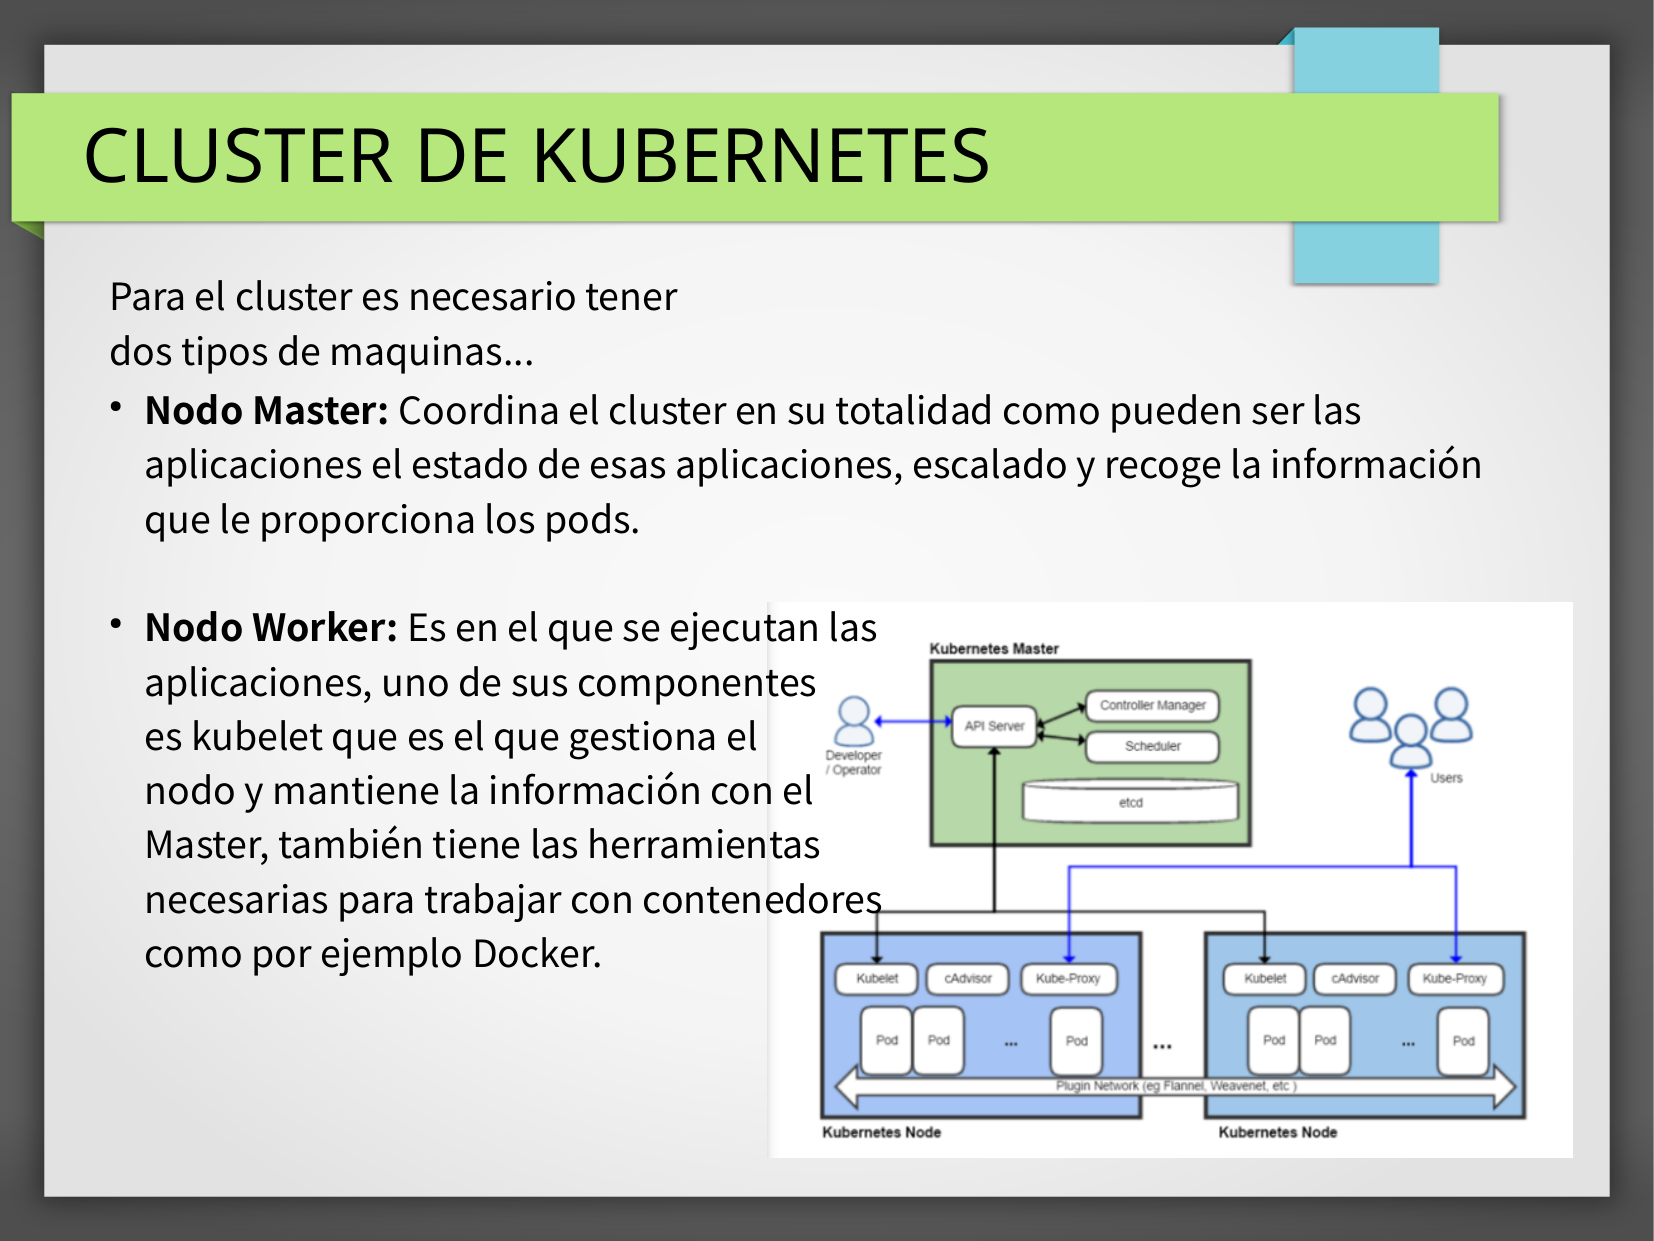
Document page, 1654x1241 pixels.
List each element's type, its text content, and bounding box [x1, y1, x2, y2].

text_box Nodo Master: Coordina el cluster en su totalidad como pueden ser las aplicaciones el estado de esas aplicaciones, escalado y recoge la información que le proporciona los pods. Nodo Worker: Es en el que se ejecutan las aplicaciones, uno de sus componentes es kubelet que es el que gestiona el nodo y mantiene la información con el Master, también tiene las herramientas necesarias para trabajar con contenedores como por ejemplo Docker. [94, 373, 1560, 986]
title CLUSTER DE KUBERNETES [82, 94, 1264, 213]
text_box Para el cluster es necesario tener dos tipos de maquinas... [94, 259, 721, 373]
picture [0, 0, 1654, 1241]
